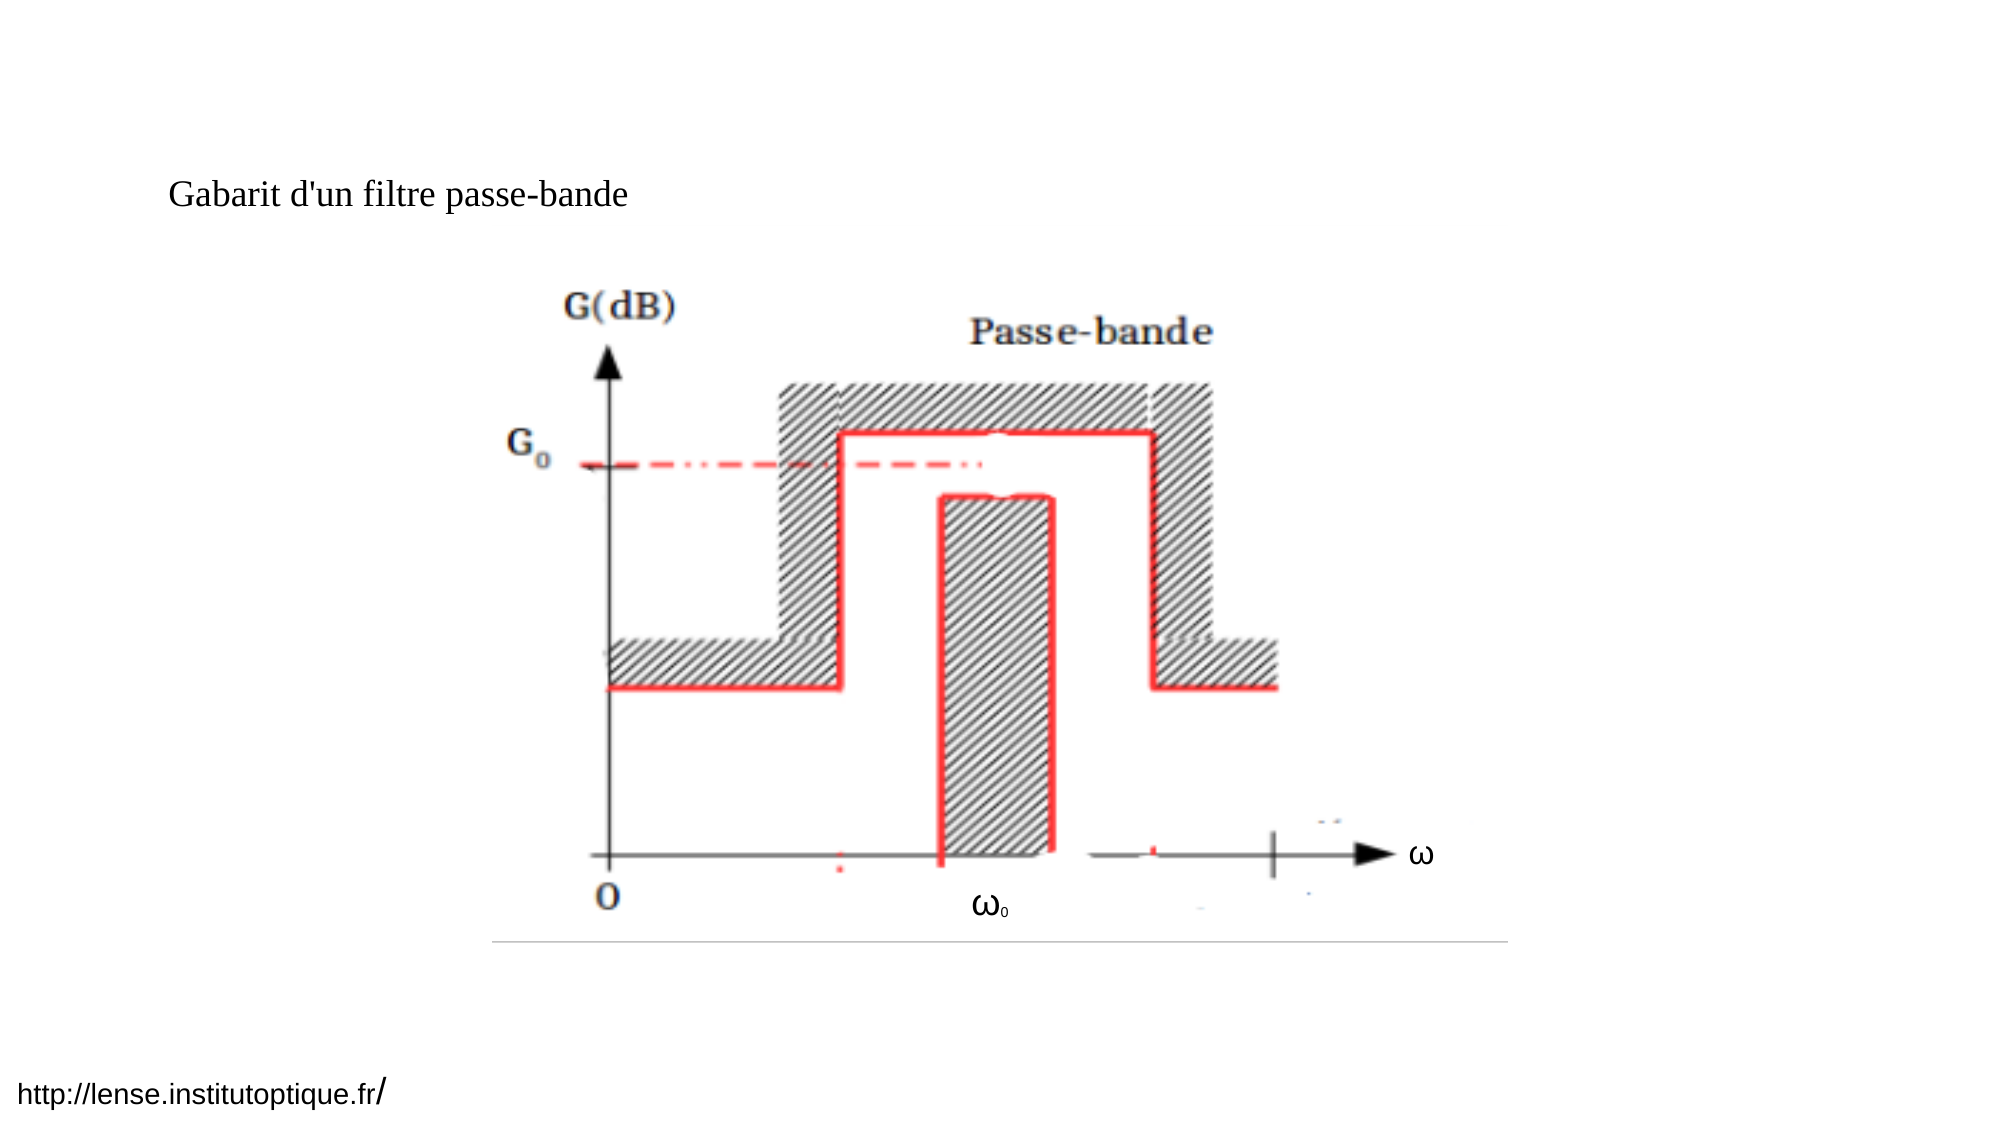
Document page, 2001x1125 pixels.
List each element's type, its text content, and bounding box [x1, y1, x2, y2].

text_box http://lense.institutoptique.fr/ [2, 1063, 402, 1120]
picture [492, 224, 1508, 945]
text_box ω0 [956, 874, 1052, 967]
text_box ω [1393, 826, 1524, 879]
text_box Gabarit d'un filtre passe-bande [153, 165, 721, 308]
